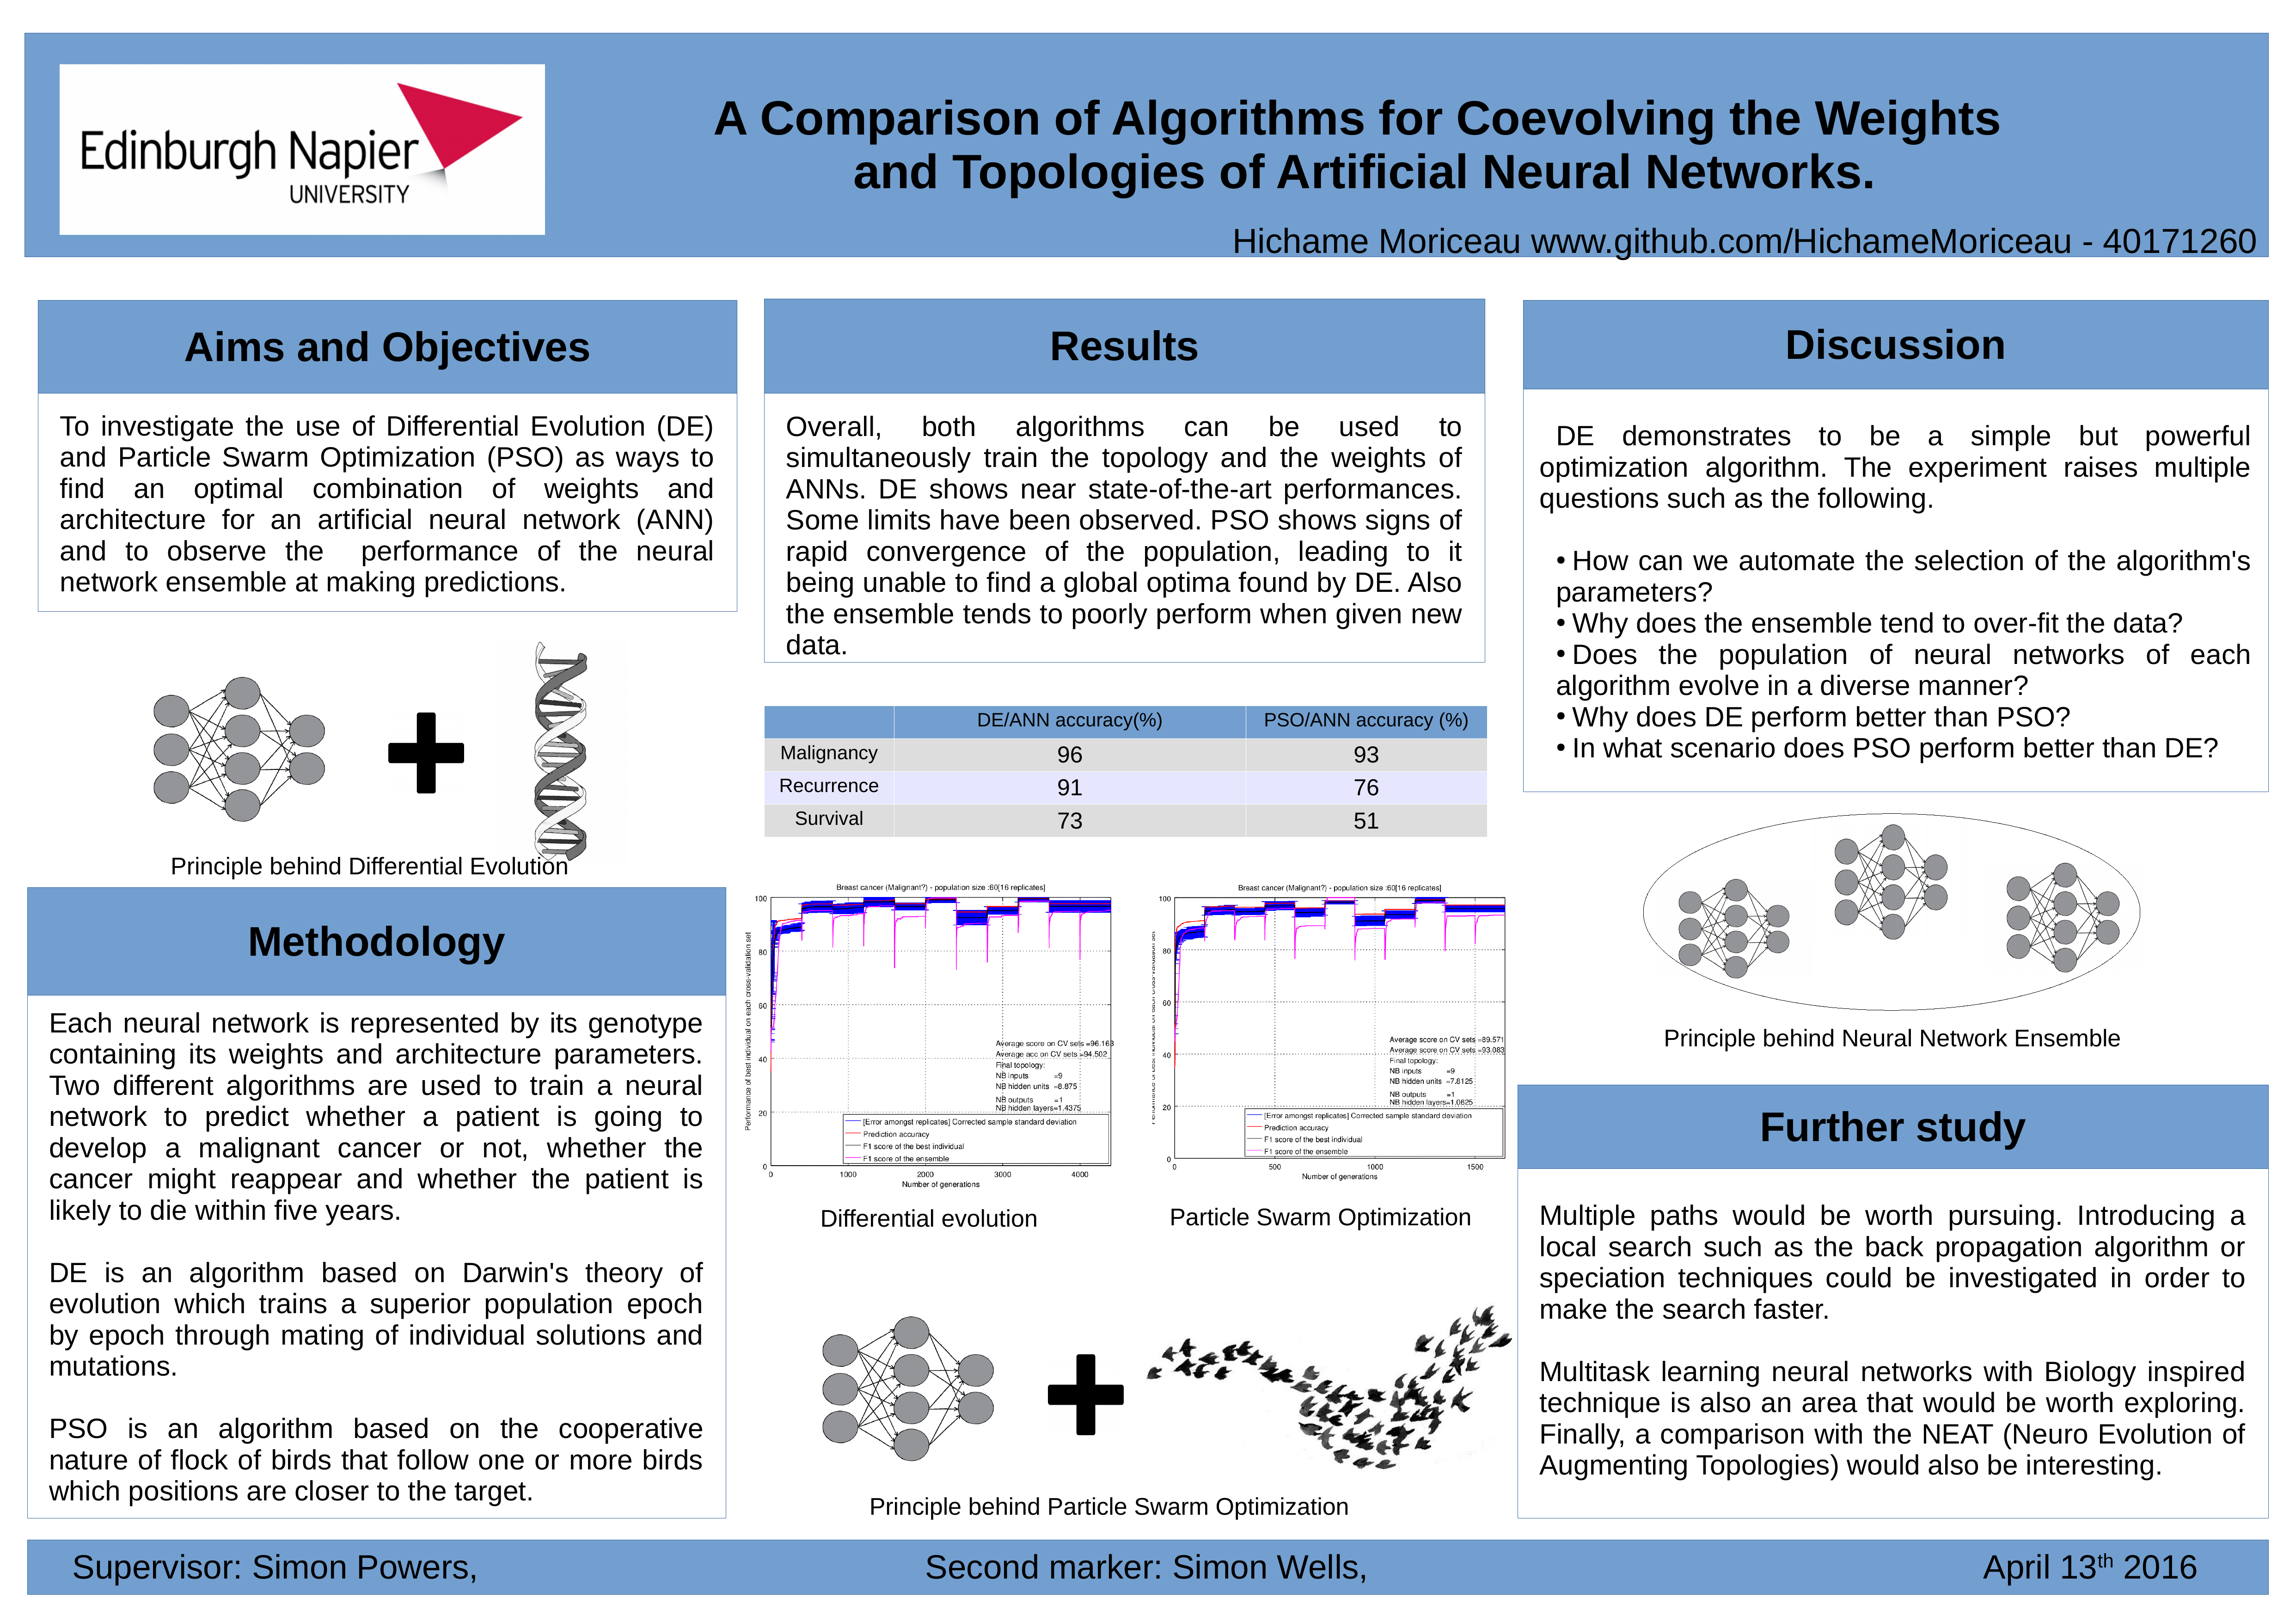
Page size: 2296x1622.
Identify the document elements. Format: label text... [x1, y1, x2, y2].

text_box Principle behind Particle Swarm Optimization [863, 1489, 1387, 1524]
text_box To investigate the use of Differential Evolution (DE) and Particle Swarm Optimization (PSO) as ways to find an optimal combination of weights and architecture for an artificial neural network (ANN) and to observe the performance of the neural network ensemble at making predictions. [38, 393, 737, 612]
picture [1048, 1354, 1124, 1435]
text_box Methodology [27, 887, 726, 995]
text_box Hichame Moriceau www.github.com/HichameMoriceau - 40171260 [1225, 218, 2269, 264]
text_box Differential evolution [813, 1202, 1065, 1236]
picture [1141, 1298, 1512, 1475]
text_box Each neural network is represented by its genotype containing its weights and architecture parameters. Two different algorithms are used to train a neural network to predict whether a patient is going to develop a malignant cancer or not, whether the cancer might reappear and whether the patient is likely to die within five years. DE is an algorithm based on Darwin's theory of evolution which trains a superior population epoch by epoch through mating of individual solutions and mutations. PSO is an algorithm based on the cooperative nature of flock of birds that follow one or more birds which positions are closer to the target. [27, 995, 726, 1518]
text_box DE demonstrates to be a simple but powerful optimization algorithm. The experiment raises multiple questions such as the following. How can we automate the selection of the algorithm's parameters? Why does the ensemble tend to over-fit the data? Does the population of neural networks of each algorithm evolve in a diverse manner? Why does DE perform better than PSO? In what scenario does PSO perform better than DE? [1523, 389, 2269, 792]
text_box [1643, 813, 2140, 1011]
picture [494, 640, 628, 863]
text_box Overall, both algorithms can be used to simultaneously train the topology and the weights of ANNs. DE shows near state-of-the-art performances. Some limits have been observed. PSO shows signs of rapid convergence of the population, leading to it being unable to find a global optima found by DE. Also the ensemble tends to poorly perform when given new data. [764, 393, 1485, 663]
table_cell 96 [894, 739, 1246, 771]
text_box Principle behind Neural Network Ensemble [1657, 1021, 2132, 1056]
table_cell 93 [1246, 739, 1487, 771]
table_cell Recurrence [765, 772, 894, 804]
picture [1657, 945, 1707, 978]
table_header [765, 706, 894, 738]
text_box Discussion [1523, 300, 2269, 389]
title A Comparison of Algorithms for Coevolving the Weights and Topologies of Artificial Neural Networks. [24, 33, 2269, 257]
table_cell Survival [765, 805, 894, 837]
picture [789, 1316, 1029, 1461]
text_box Supervisor: Simon Powers, Second marker: Simon Wells, April 13th 2016 [27, 1540, 2269, 1595]
text_box Results [764, 299, 1485, 393]
table_cell 51 [1246, 805, 1487, 837]
text_box Particle Swarm Optimization [1163, 1200, 1480, 1235]
table_cell 76 [1246, 772, 1487, 804]
picture [60, 64, 545, 235]
table_header PSO/ANN accuracy (%) [1246, 706, 1487, 738]
picture [714, 872, 1545, 1202]
text_box Aims and Objectives [38, 300, 737, 393]
text_box Multiple paths would be worth pursuing. Introducing a local search such as the back propagation algorithm or speciation techniques could be investigated in order to make the search faster. Multitask learning neural networks with Biology inspired technique is also an area that would be worth exploring. Finally, a comparison with the NEAT (Neuro Evolution of Augmenting Topologies) would also be interesting. [1518, 1169, 2269, 1518]
picture [2089, 863, 2143, 972]
picture [388, 713, 464, 793]
table_header DE/ANN accuracy(%) [894, 706, 1246, 738]
picture [120, 677, 361, 822]
text_box Further study [1518, 1085, 2269, 1169]
table_cell 73 [894, 805, 1246, 837]
text_box Principle behind Differential Evolution [164, 849, 595, 883]
table_cell Malignancy [765, 739, 894, 771]
table_cell 91 [894, 772, 1246, 804]
